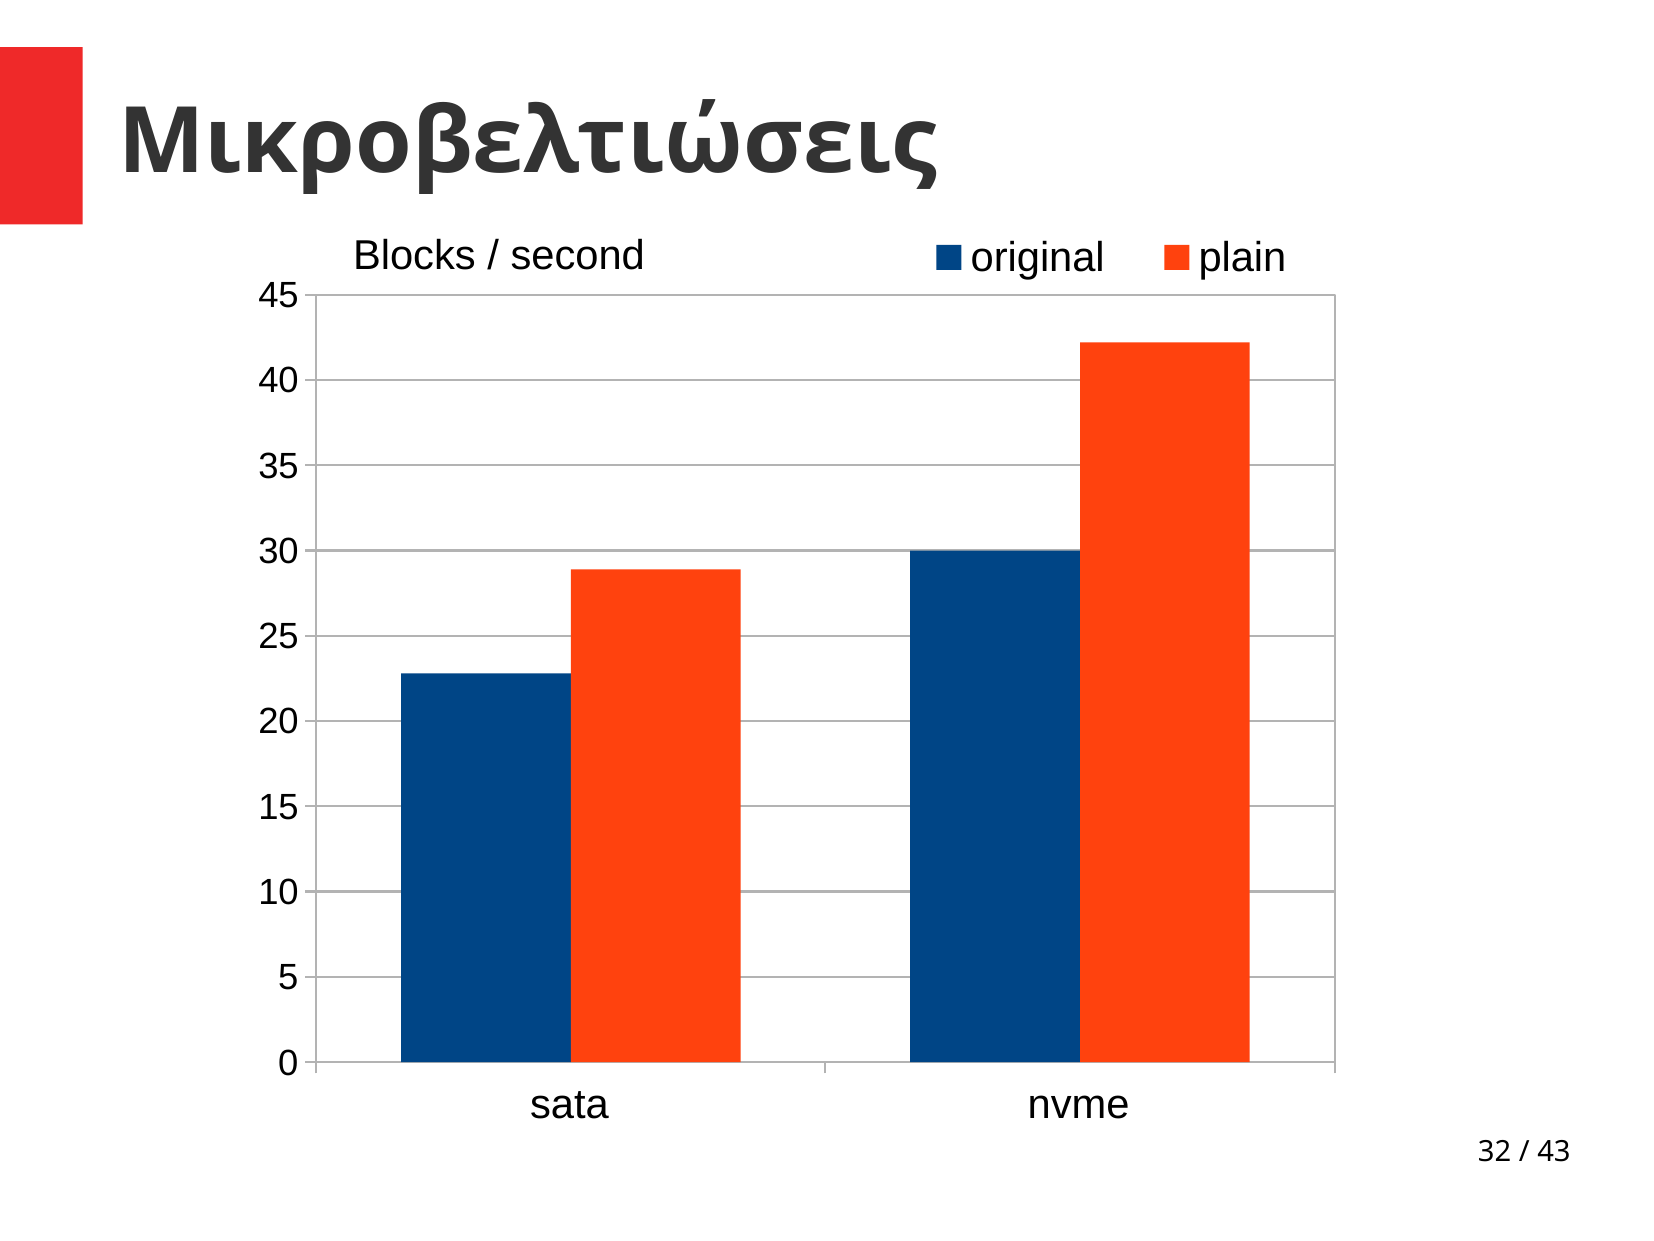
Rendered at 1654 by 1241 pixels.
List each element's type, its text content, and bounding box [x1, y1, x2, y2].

title Μικροβελτιώσεις [118, 33, 1571, 241]
picture [240, 210, 1357, 1142]
